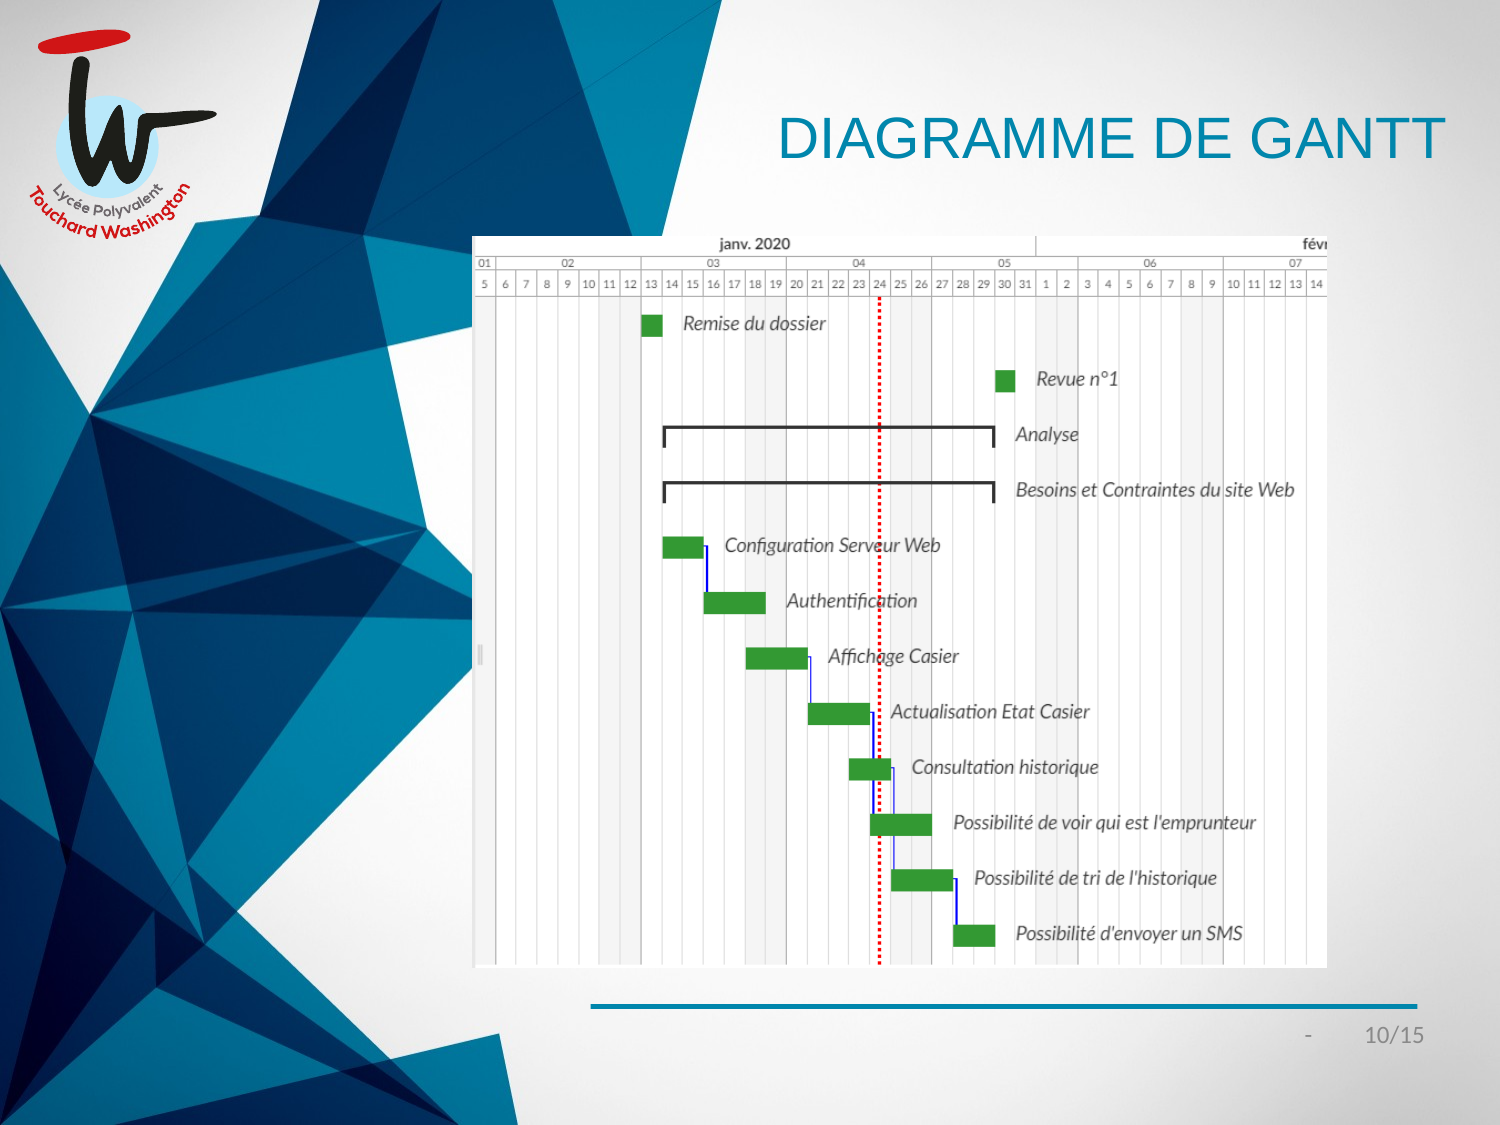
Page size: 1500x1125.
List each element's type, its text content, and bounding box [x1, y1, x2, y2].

title DIAGRAMME DE GANTT [708, 44, 1447, 233]
picture [0, 0, 1500, 1125]
